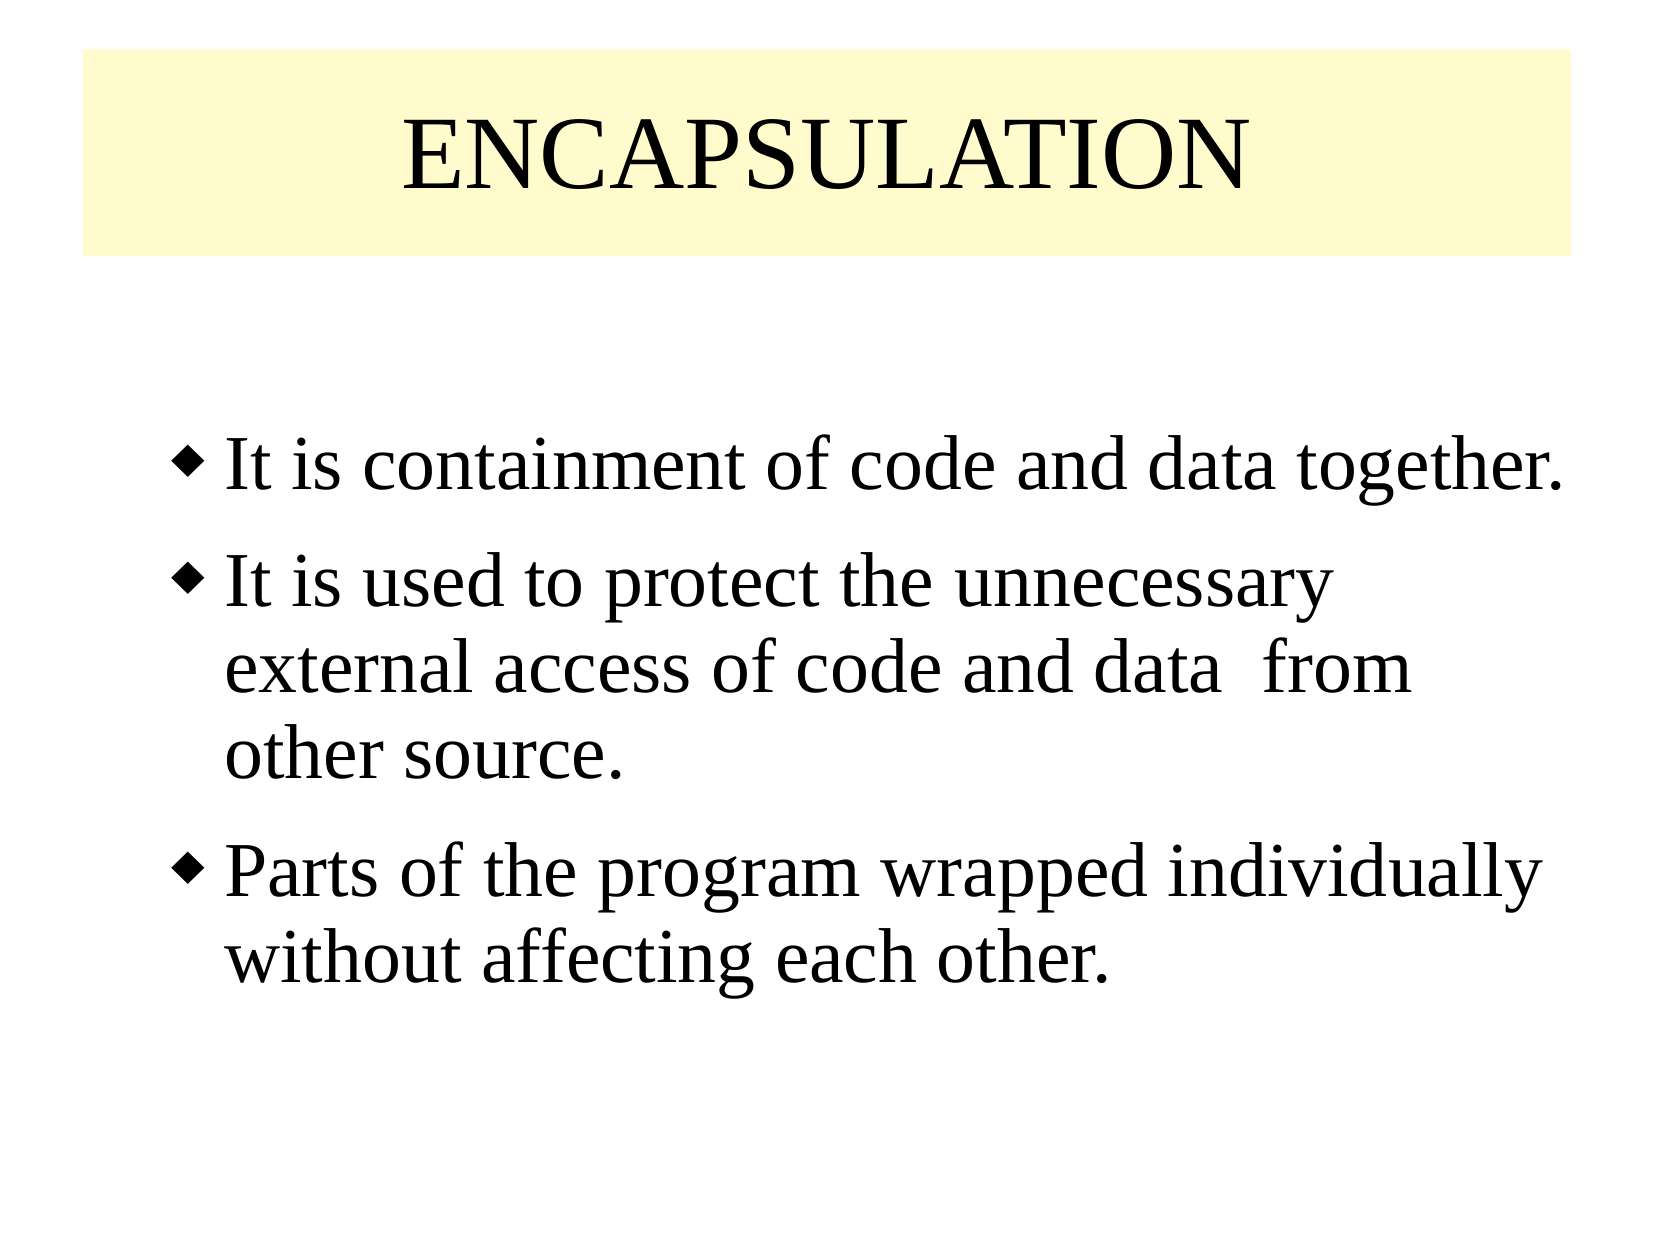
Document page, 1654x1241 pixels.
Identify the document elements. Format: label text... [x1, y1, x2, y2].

list It is containment of code and data together. It is used to protect the unnecessary external access of code and data from other source. Parts of the program wrapped individually without affecting each other. [82, 290, 1571, 1010]
title ENCAPSULATION [82, 49, 1571, 257]
